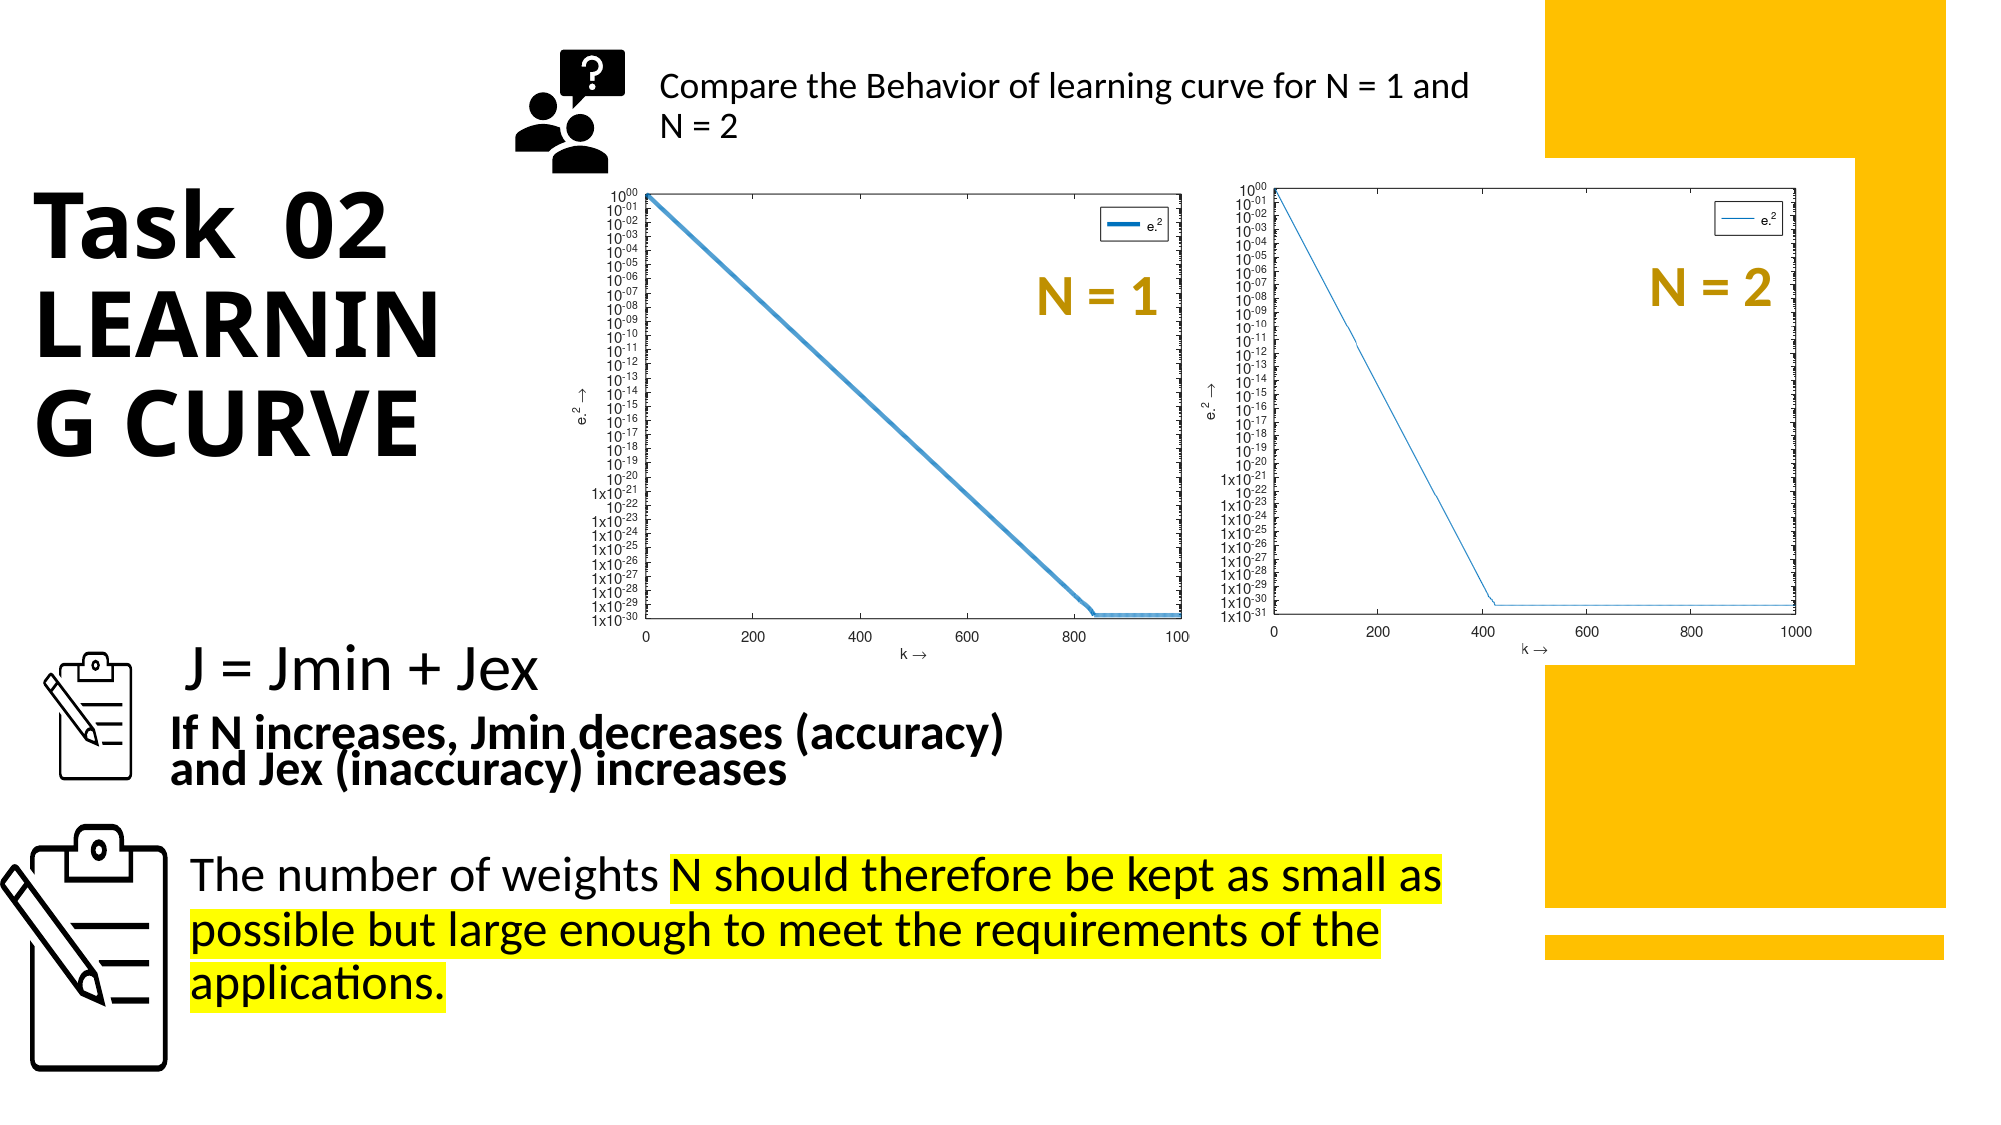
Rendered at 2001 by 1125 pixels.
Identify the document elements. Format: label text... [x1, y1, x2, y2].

list Compare the Behavior of learning curve for N = 1 and N = 2 [646, 58, 1505, 166]
picture [0, 797, 204, 1099]
text_box [0, 0, 2000, 1125]
text_box J = Jmin + Jex If N increases, Jmin decreases (accuracy) and Jex (inaccuracy) increases [154, 644, 1051, 815]
text_box The number of weights N should therefore be kept as small as possible but large enough to meet the requirements of the applications. [174, 841, 1586, 1075]
picture [32, 637, 152, 795]
title Task 02 LEARNING CURVE [17, 172, 486, 323]
text_box N = 1 [1021, 249, 1257, 336]
picture [495, 36, 1855, 674]
text_box N = 2 [1634, 240, 1871, 327]
